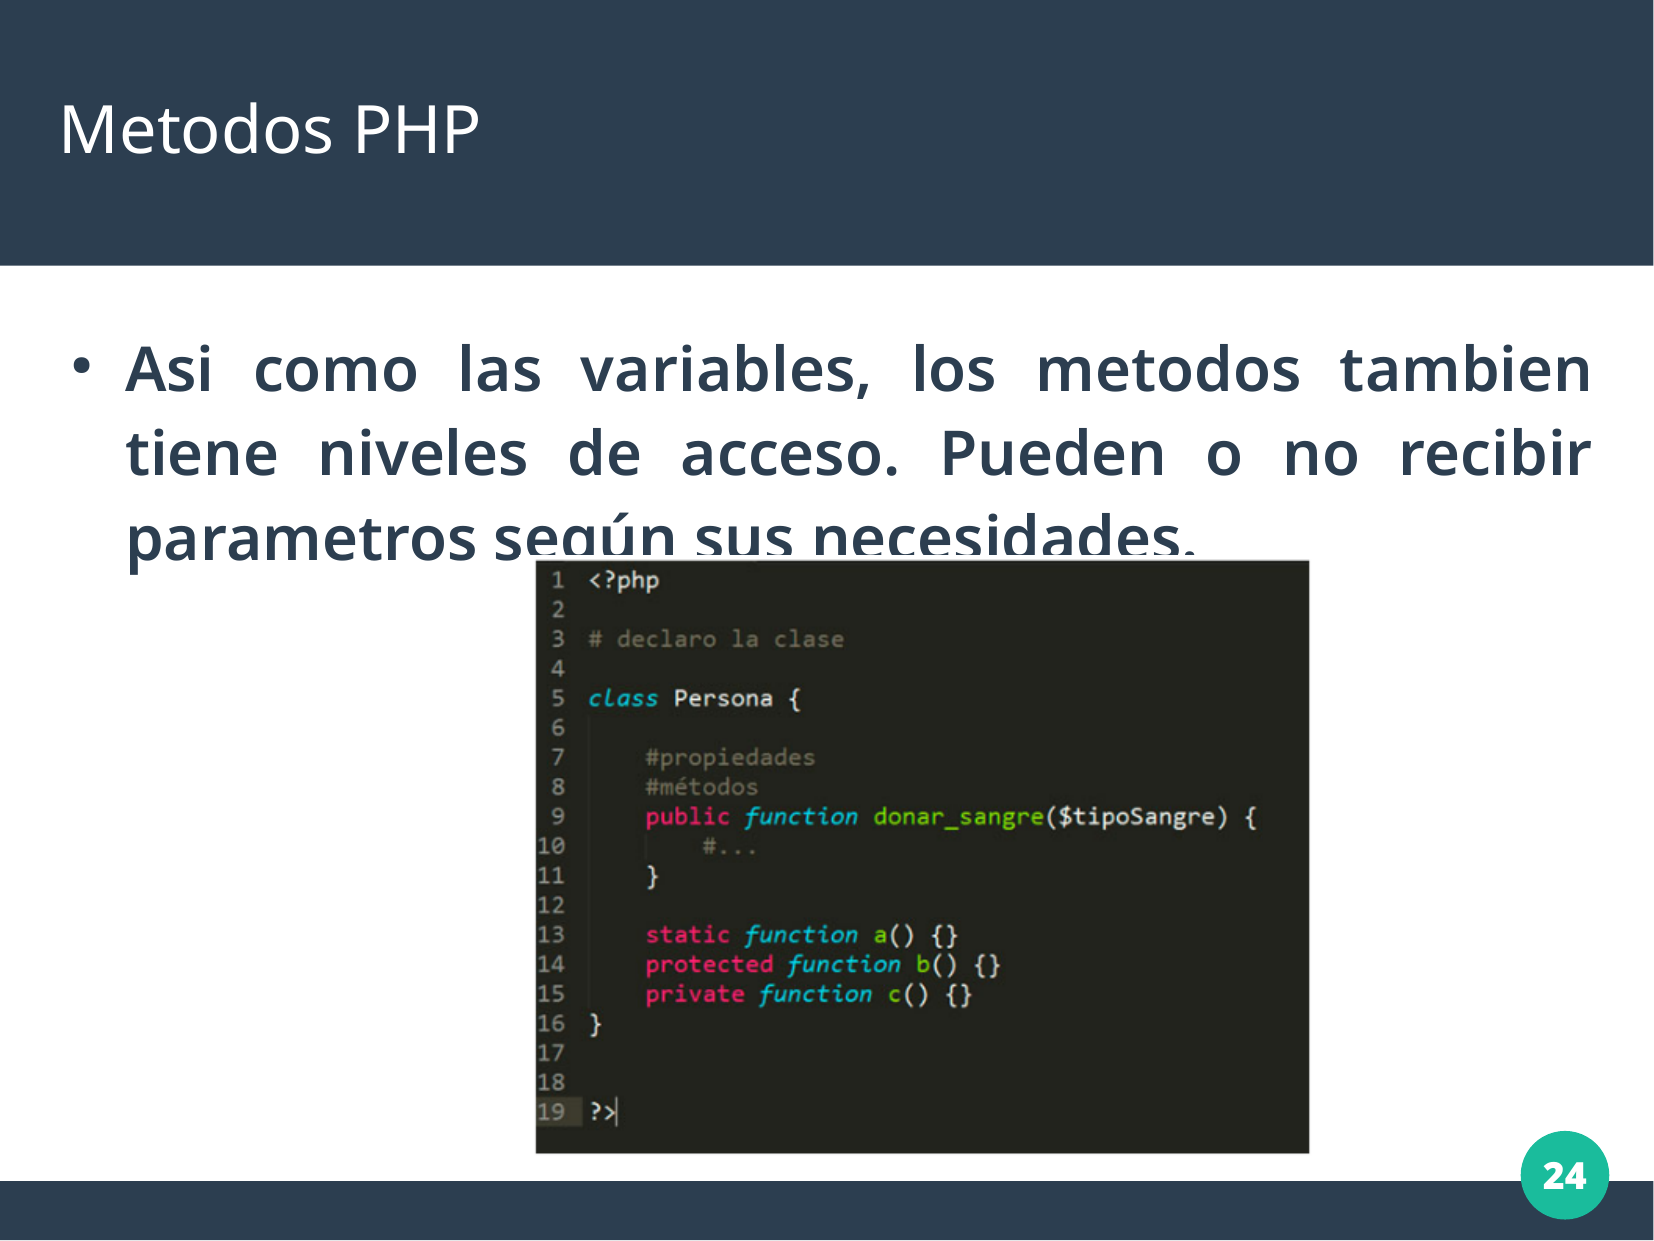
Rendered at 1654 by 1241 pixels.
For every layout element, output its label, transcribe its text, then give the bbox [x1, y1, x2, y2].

picture [519, 555, 1322, 1160]
title Metodos PHP [59, 49, 1595, 207]
list Asi como las variables, los metodos tambien tiene niveles de acceso. Pueden o no recibir parametros según sus necesidades. [59, 324, 1595, 579]
